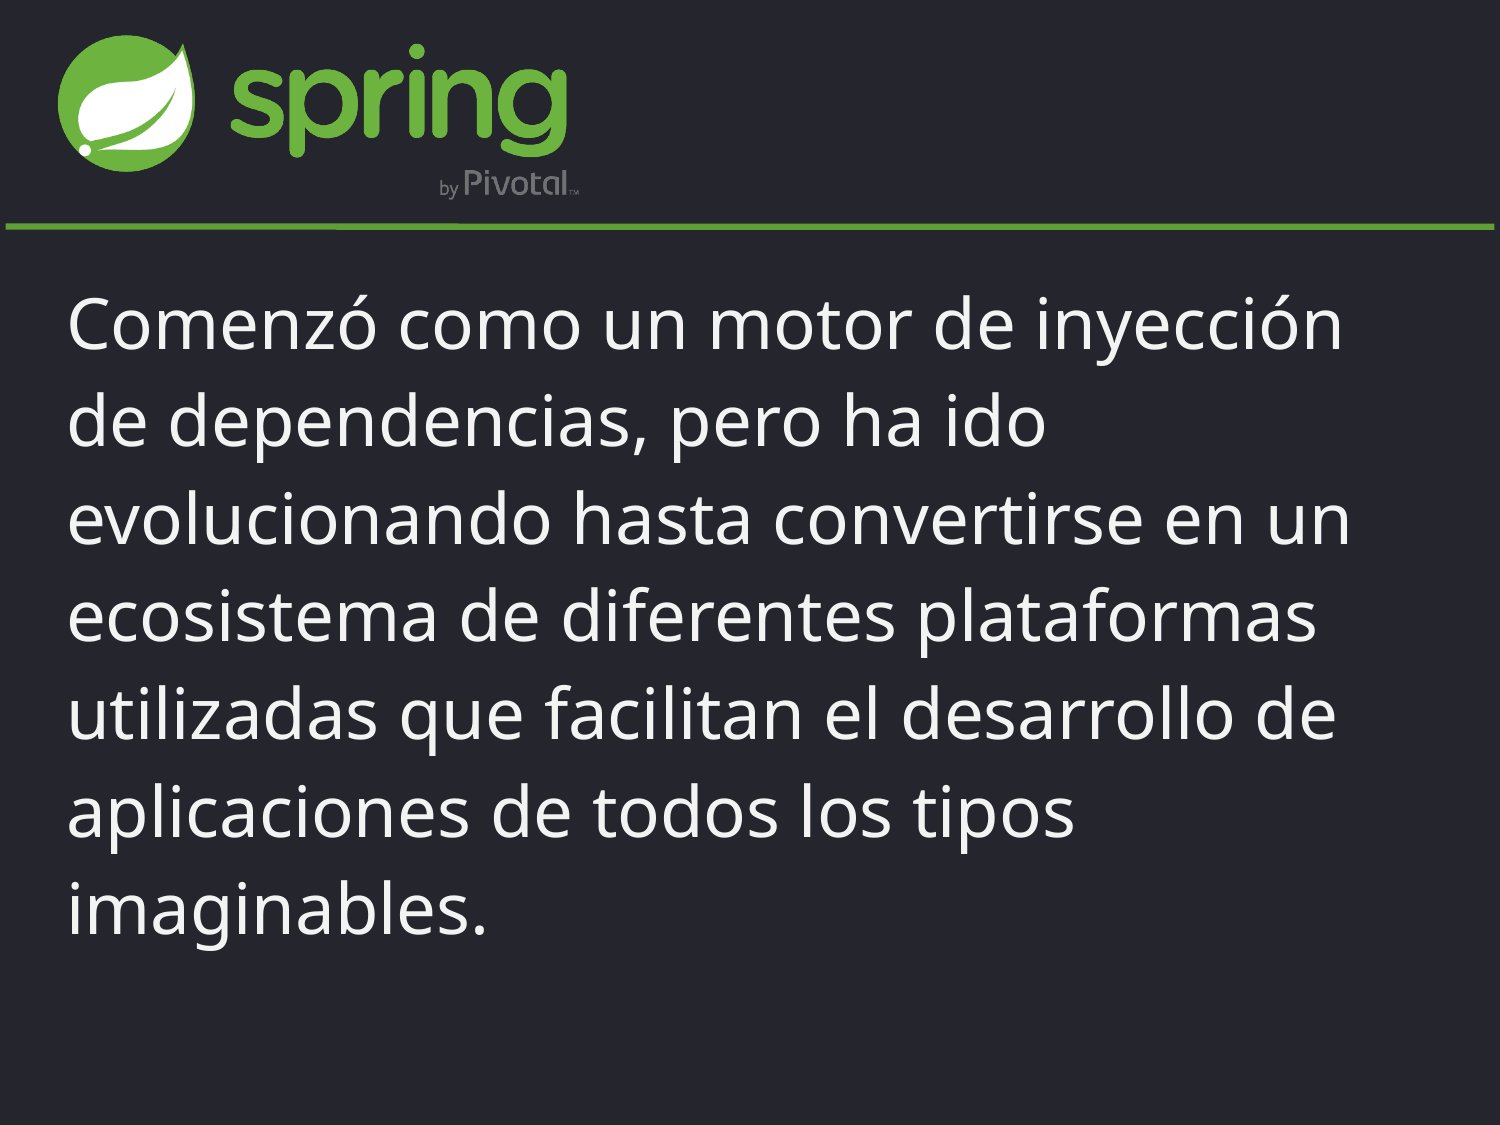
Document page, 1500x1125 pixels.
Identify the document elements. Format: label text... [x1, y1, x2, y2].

list Comenzó como un motor de inyección de dependencias, pero ha ido evolucionando hasta convertirse en un ecosistema de diferentes plataformas utilizadas que facilitan el desarrollo de aplicaciones de todos los tipos imaginables. [51, 250, 1449, 1097]
picture [51, 30, 586, 203]
